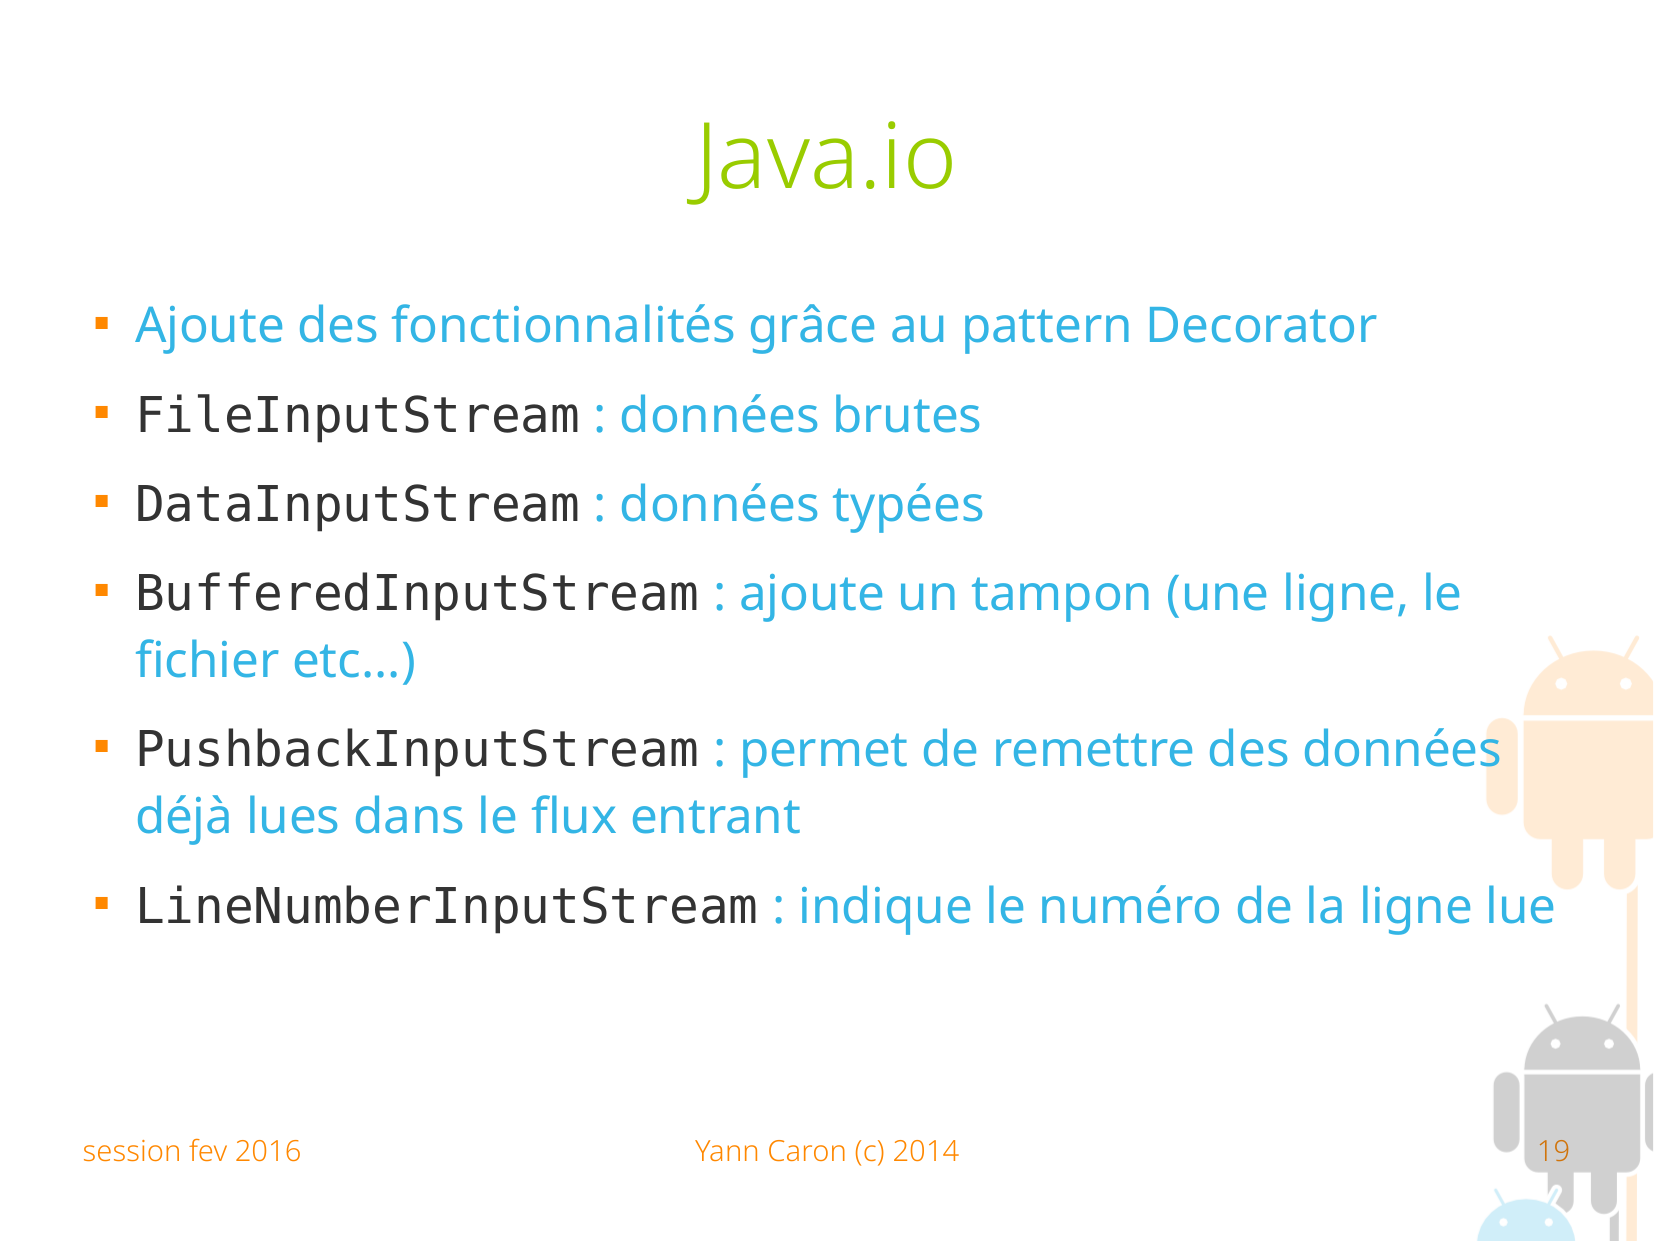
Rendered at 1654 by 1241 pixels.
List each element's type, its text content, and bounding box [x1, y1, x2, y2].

title Java.io [82, 49, 1571, 257]
picture [240, 423, 1654, 1241]
list Ajoute des fonctionnalités grâce au pattern Decorator FileInputStream : données brutes DataInputStream : données typées BufferedInputStream : ajoute un tampon (une ligne, le fichier etc...) PushbackInputStream : permet de remettre des données déjà lues dans le flux entrant LineNumberInputStream : indique le numéro de la ligne lue [82, 290, 1571, 1010]
